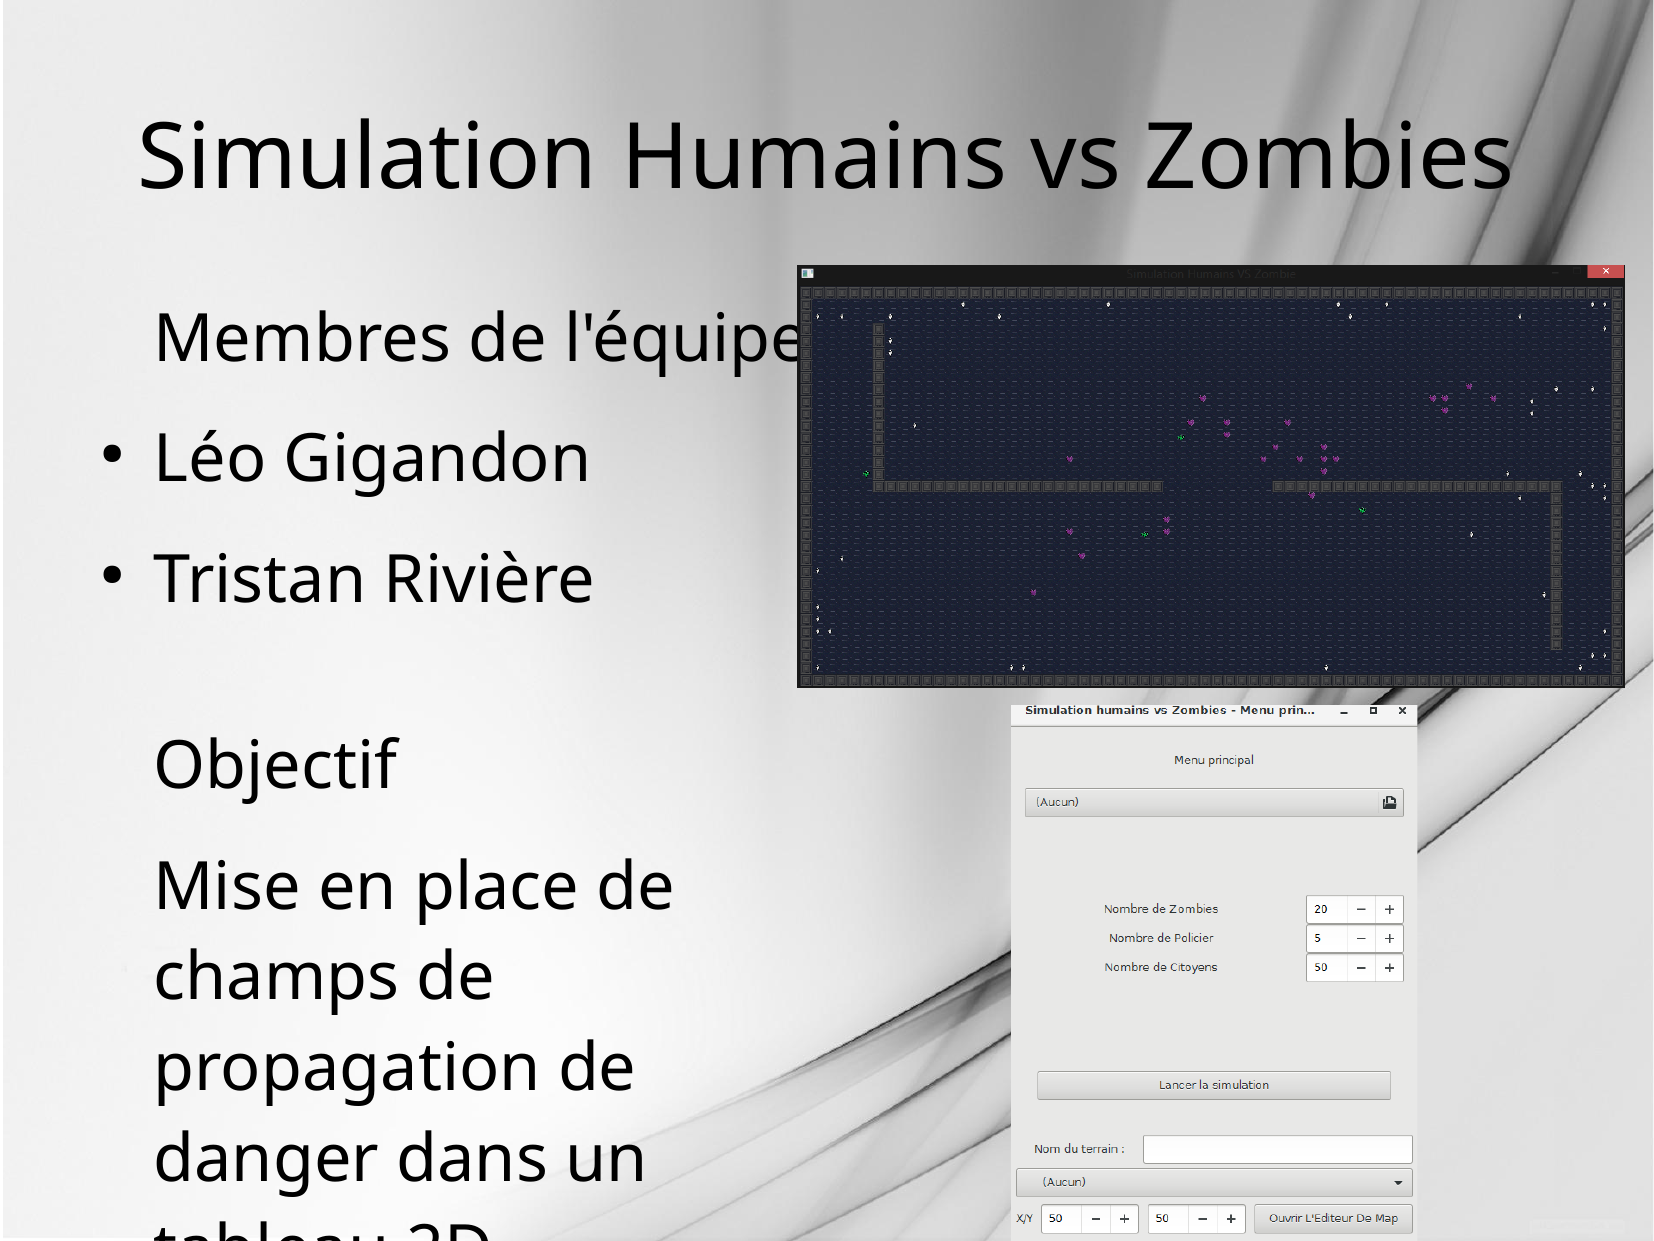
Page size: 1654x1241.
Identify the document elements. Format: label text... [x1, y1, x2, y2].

list Objectif Mise en place de champs de propagation de danger dans un tableau 2D [82, 717, 809, 1128]
title Simulation Humains vs Zombies [82, 49, 1571, 257]
list Membres de l'équipe Léo Gigandon Tristan Rivière [82, 290, 797, 681]
picture [456, 1230, 481, 1241]
picture [3, 0, 1654, 1241]
